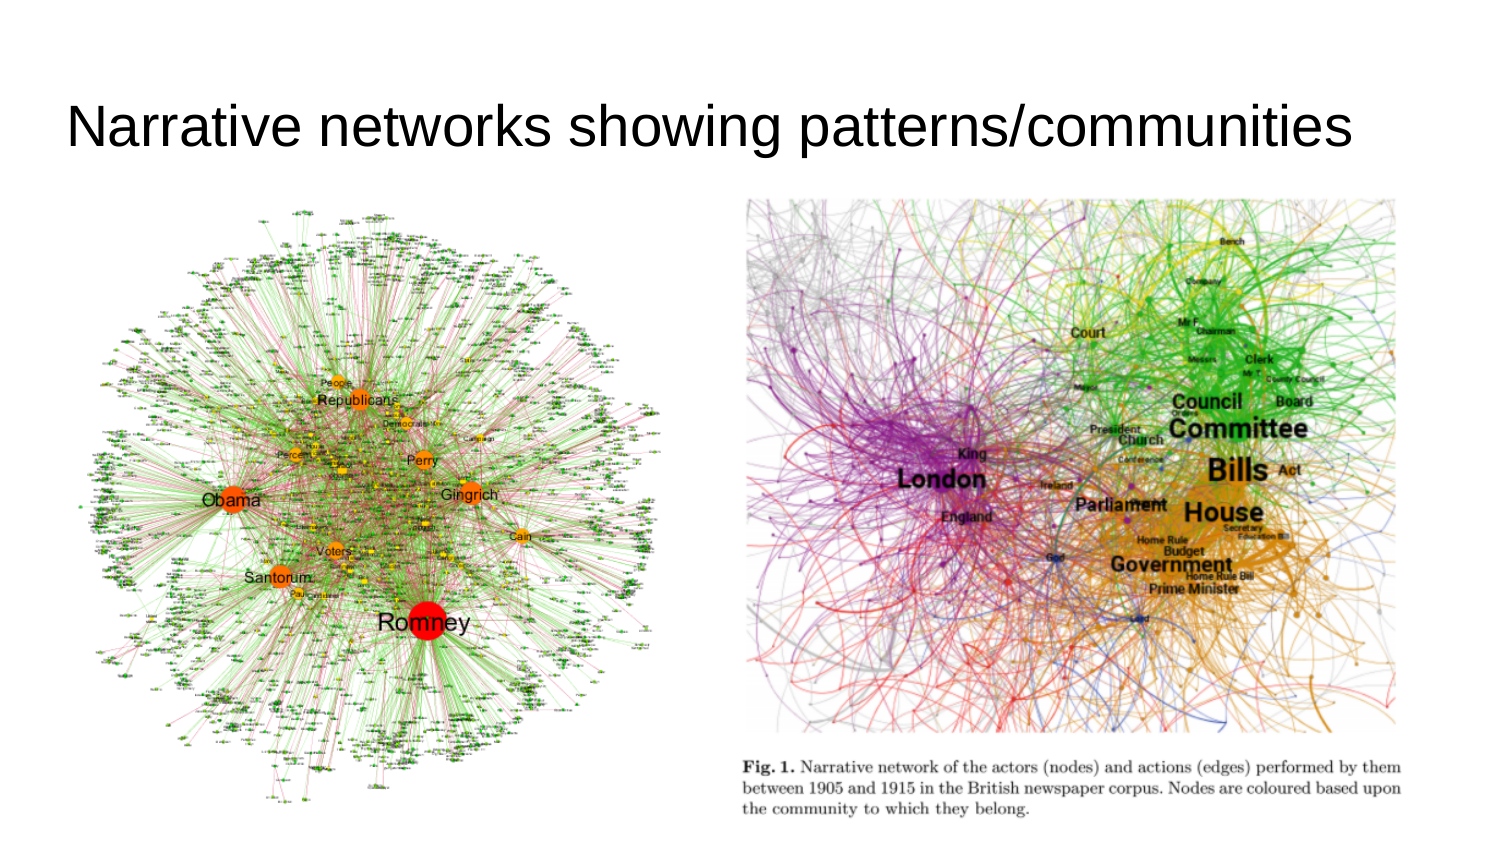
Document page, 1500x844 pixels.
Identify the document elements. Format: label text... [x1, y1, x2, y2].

title Narrative networks showing patterns/communities [51, 72, 1449, 167]
picture [716, 189, 1419, 837]
picture [74, 189, 661, 815]
